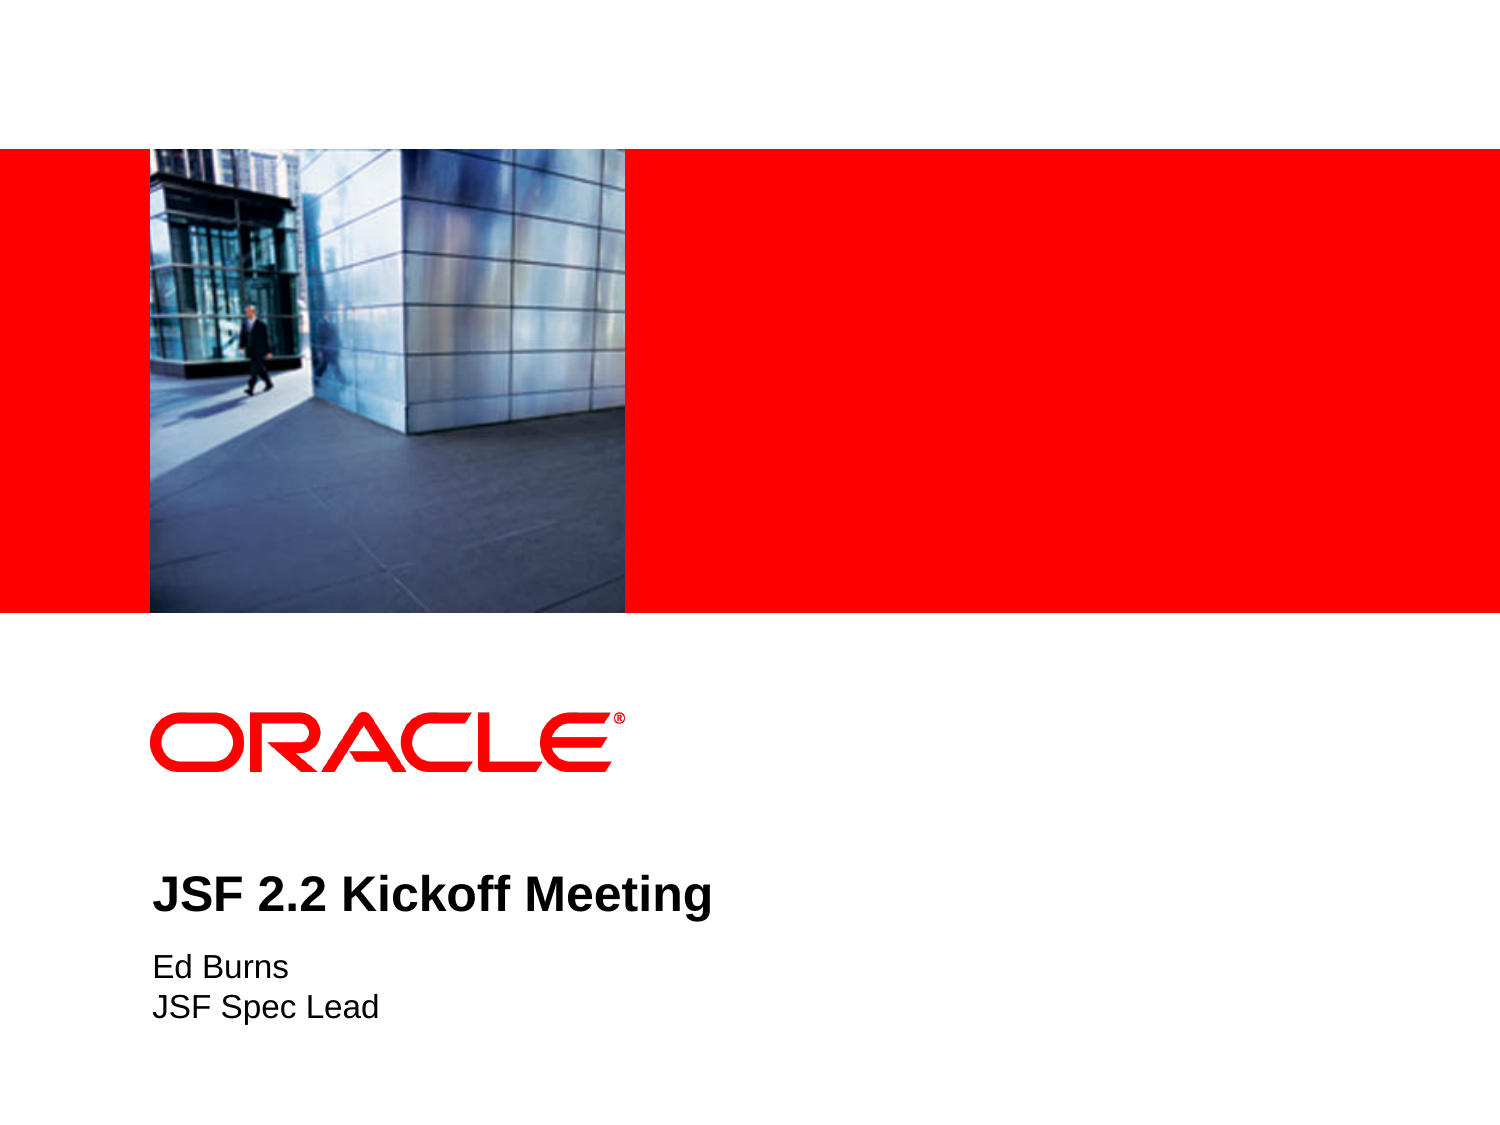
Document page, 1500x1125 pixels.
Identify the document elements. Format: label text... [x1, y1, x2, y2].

title JSF 2.2 Kickoff Meeting [137, 787, 1413, 929]
picture [0, 149, 1500, 613]
picture [150, 712, 625, 772]
subtitle Ed Burns JSF Spec Lead [137, 937, 1188, 1073]
